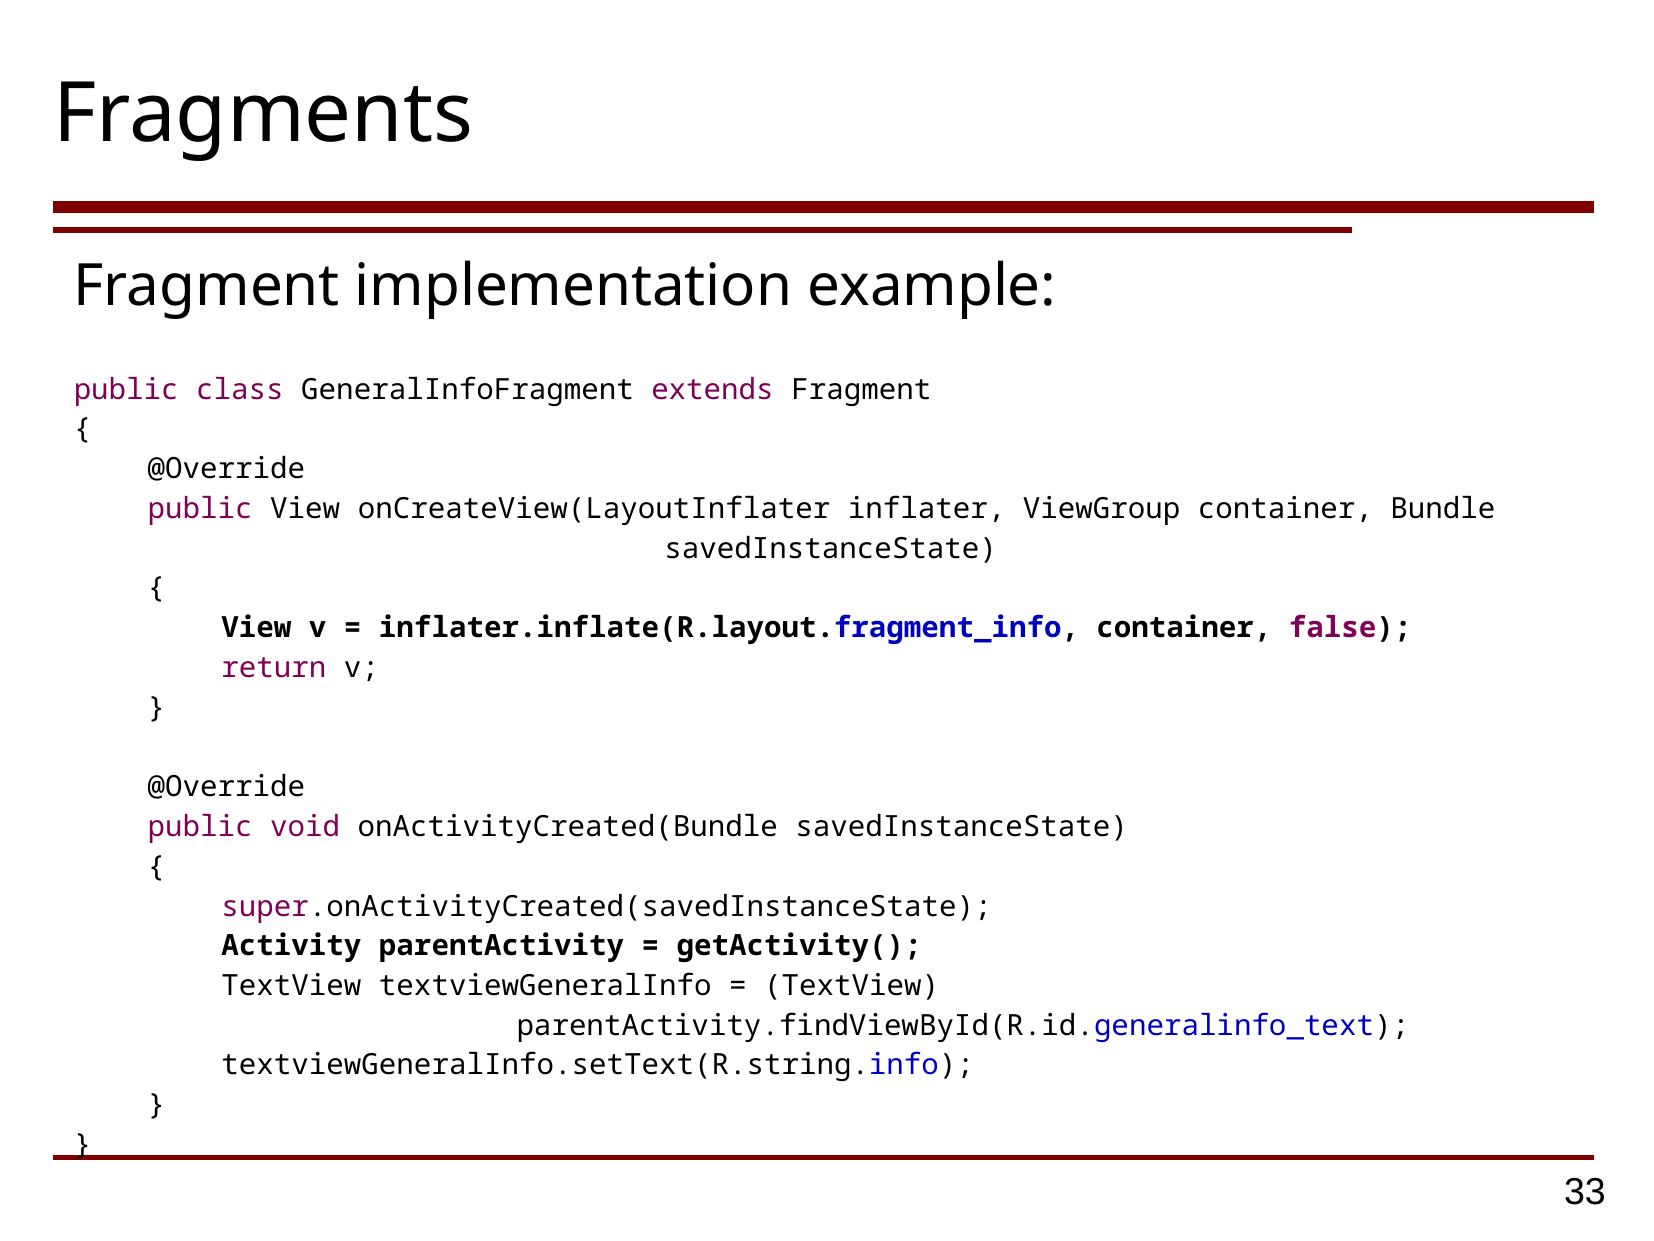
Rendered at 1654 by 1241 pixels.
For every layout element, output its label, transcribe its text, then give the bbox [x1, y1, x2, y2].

text_box Fragment implementation example: public class GeneralInfoFragment extends Fragment { @Override public View onCreateView(LayoutInflater inflater, ViewGroup container, Bundle savedInstanceState) { View v = inflater.inflate(R.layout.fragment_info, container, false); return v; } @Override public void onActivityCreated(Bundle savedInstanceState) { super.onActivityCreated(savedInstanceState); Activity parentActivity = getActivity(); TextView textviewGeneralInfo = (TextView) parentActivity.findViewById(R.id.generalinfo_text); textviewGeneralInfo.setText(R.string.info); } } [59, 236, 1589, 1182]
text_box <número> [35, 1163, 1654, 1221]
subtitle Fragments [53, 48, 1542, 172]
